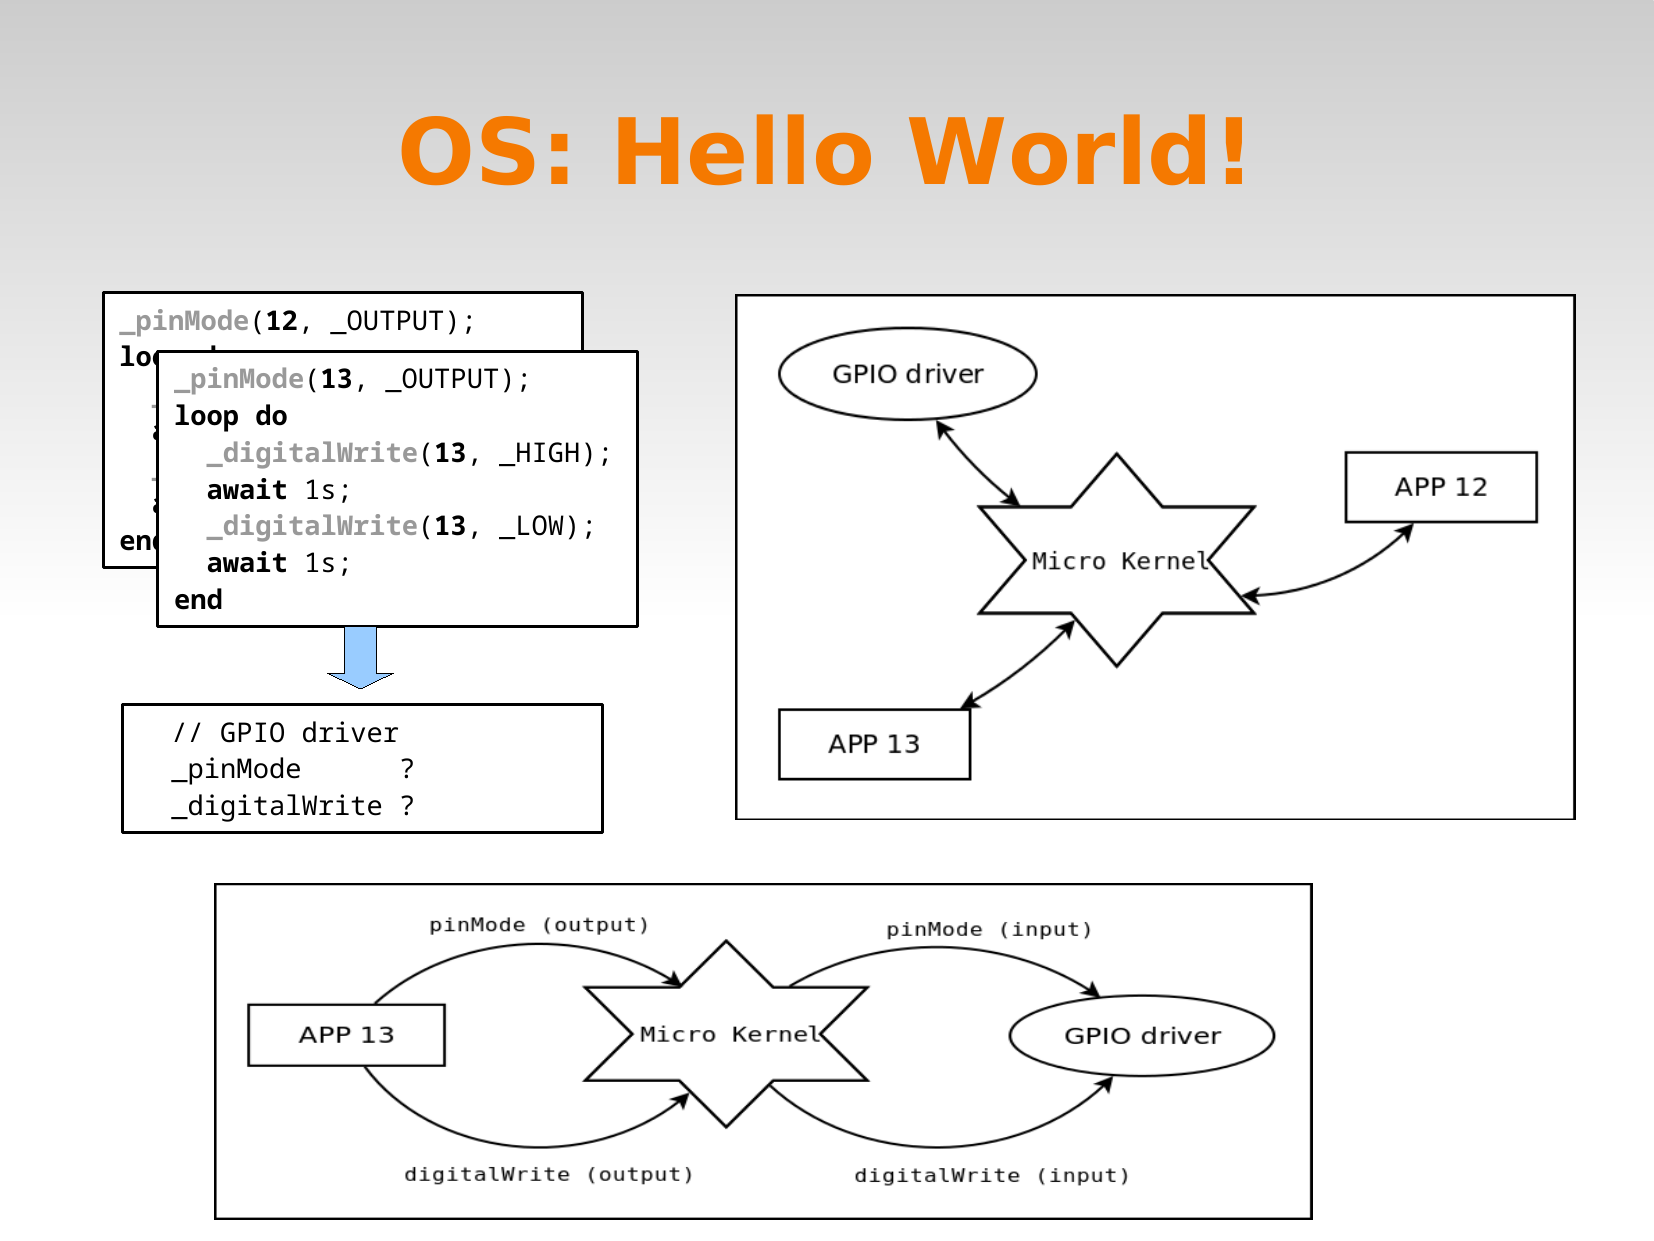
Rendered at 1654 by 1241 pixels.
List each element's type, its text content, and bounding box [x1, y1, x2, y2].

text_box _pinMode(13, _OUTPUT); loop do _digitalWrite(13, _HIGH); await 1s; _digitalWrite(13, _LOW); await 1s; end [157, 351, 638, 610]
text_box _pinMode(12, _OUTPUT); loop do _digitalWrite(12, _HIGH); await 1s; _digitalWrite(12, _LOW); await 1s; end [103, 292, 583, 551]
picture [735, 294, 1576, 820]
text_box // GPIO driver _pinMode ? _digitalWrite ? [122, 704, 603, 817]
picture [214, 883, 1313, 1220]
text_box [327, 626, 394, 689]
title OS: Hello World! [82, 49, 1571, 257]
